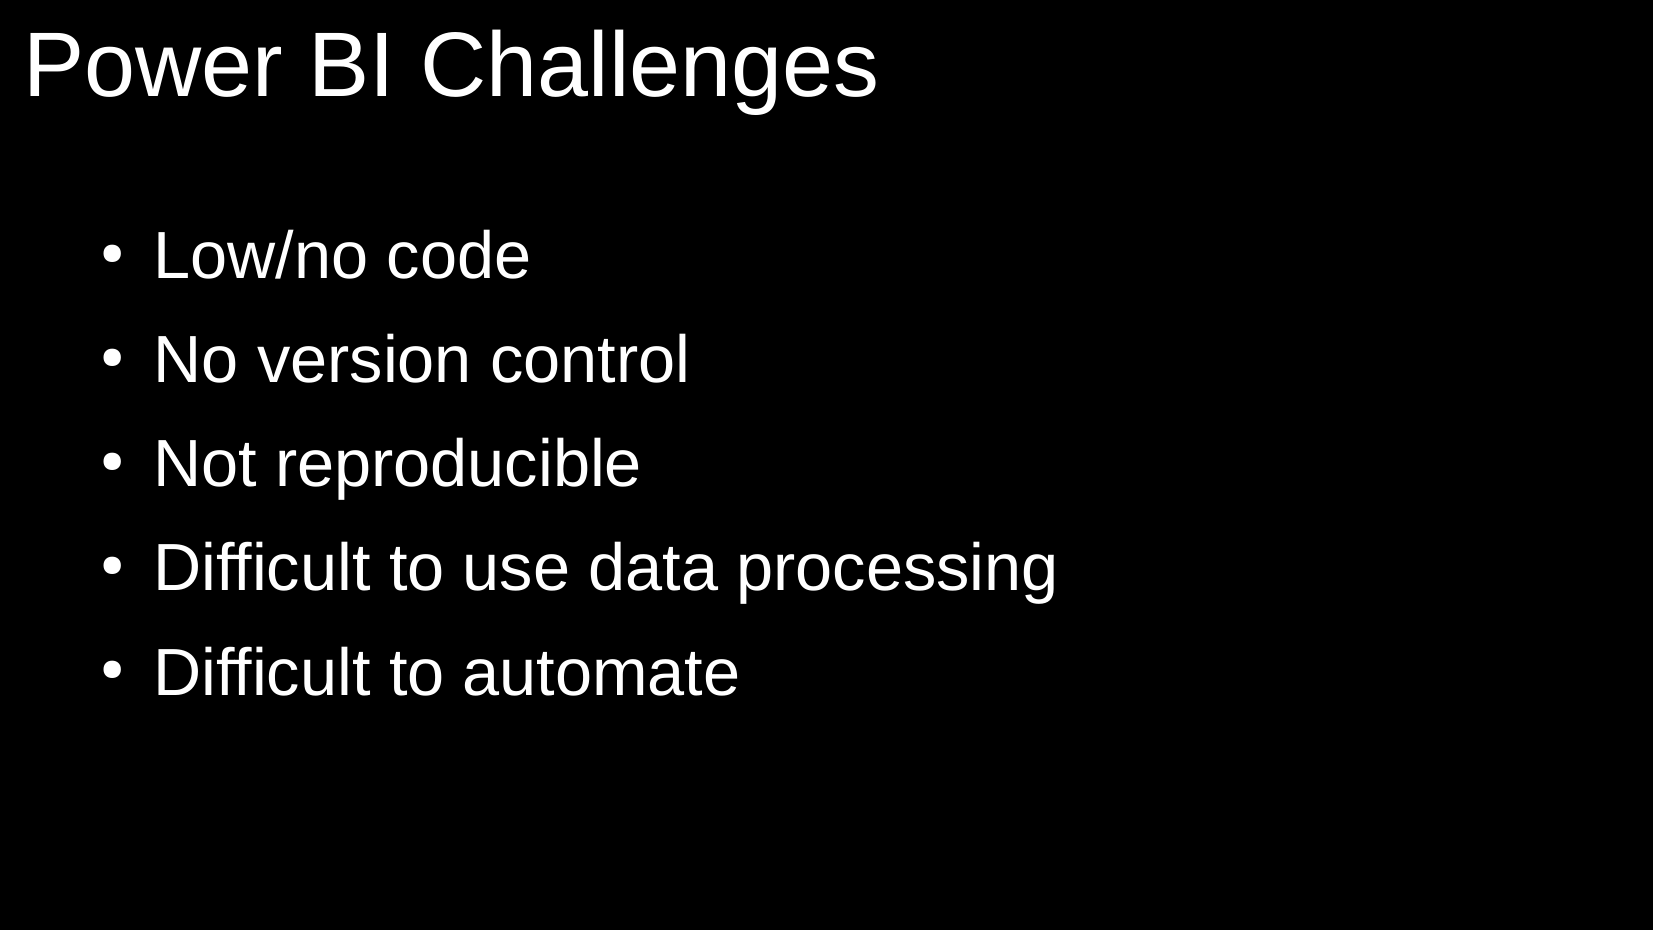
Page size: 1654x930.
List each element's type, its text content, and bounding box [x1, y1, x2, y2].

title Power BI Challenges [23, 11, 1588, 119]
list Low/no code No version control Not reproducible Difficult to use data processing Difficult to automate [82, 217, 1571, 757]
